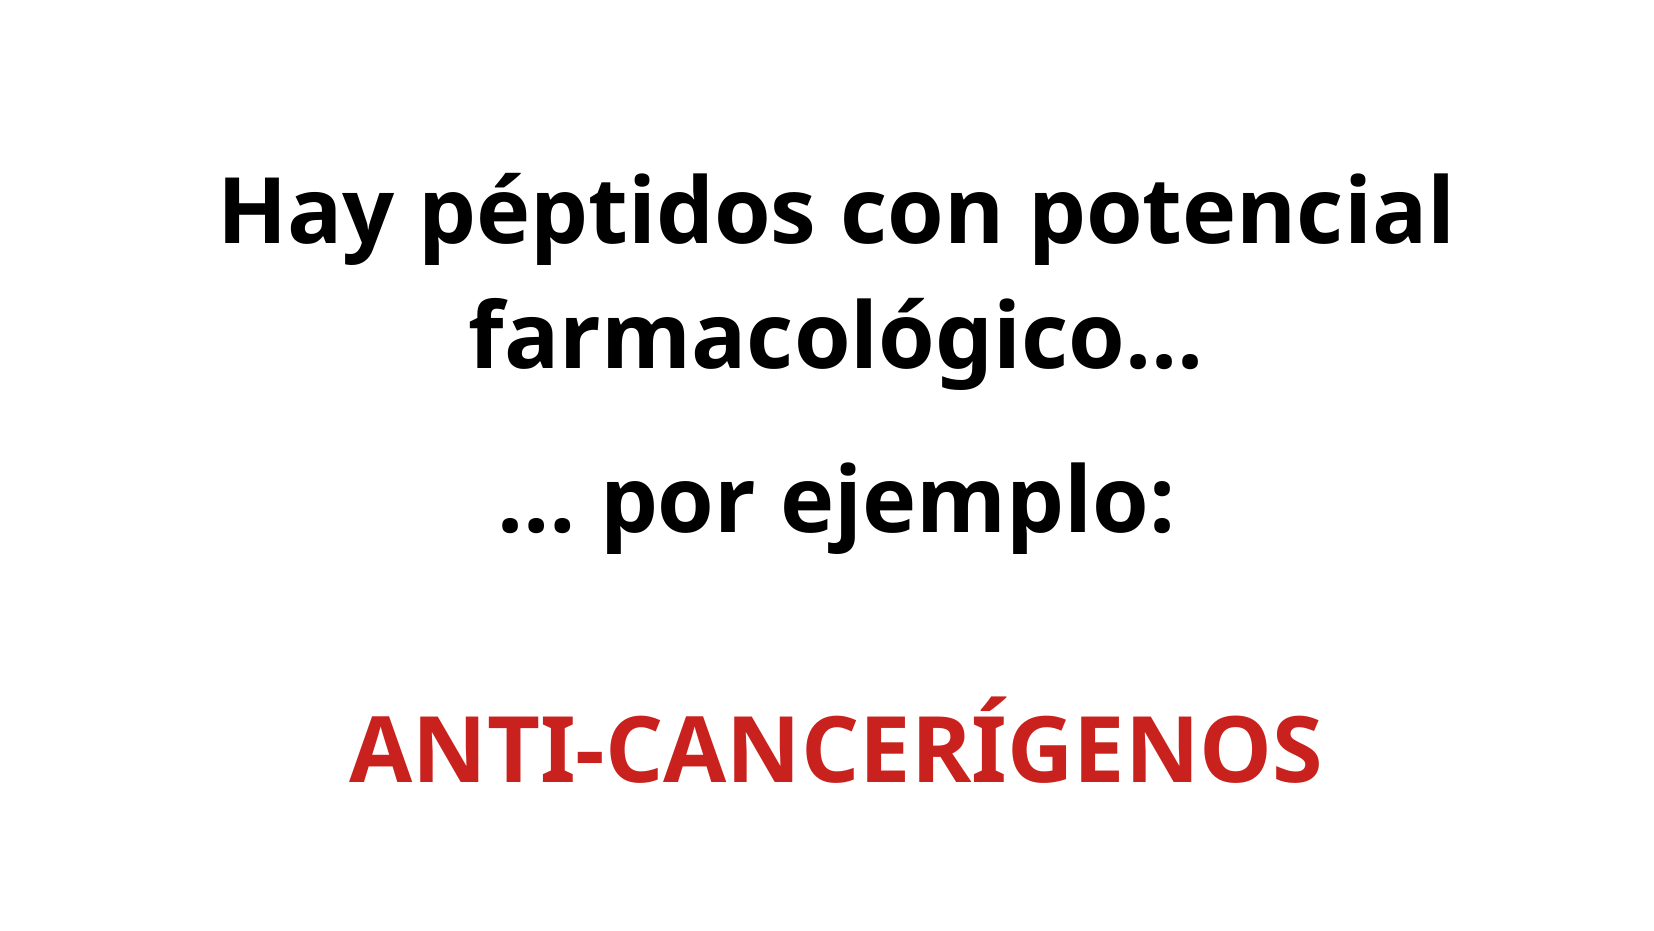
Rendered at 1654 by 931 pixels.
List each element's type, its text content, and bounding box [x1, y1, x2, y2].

text_box … por ejemplo: ANTI-CANCERÍGENOS [131, 427, 1542, 773]
text_box Hay péptidos con potencial farmacológico... [131, 137, 1542, 373]
